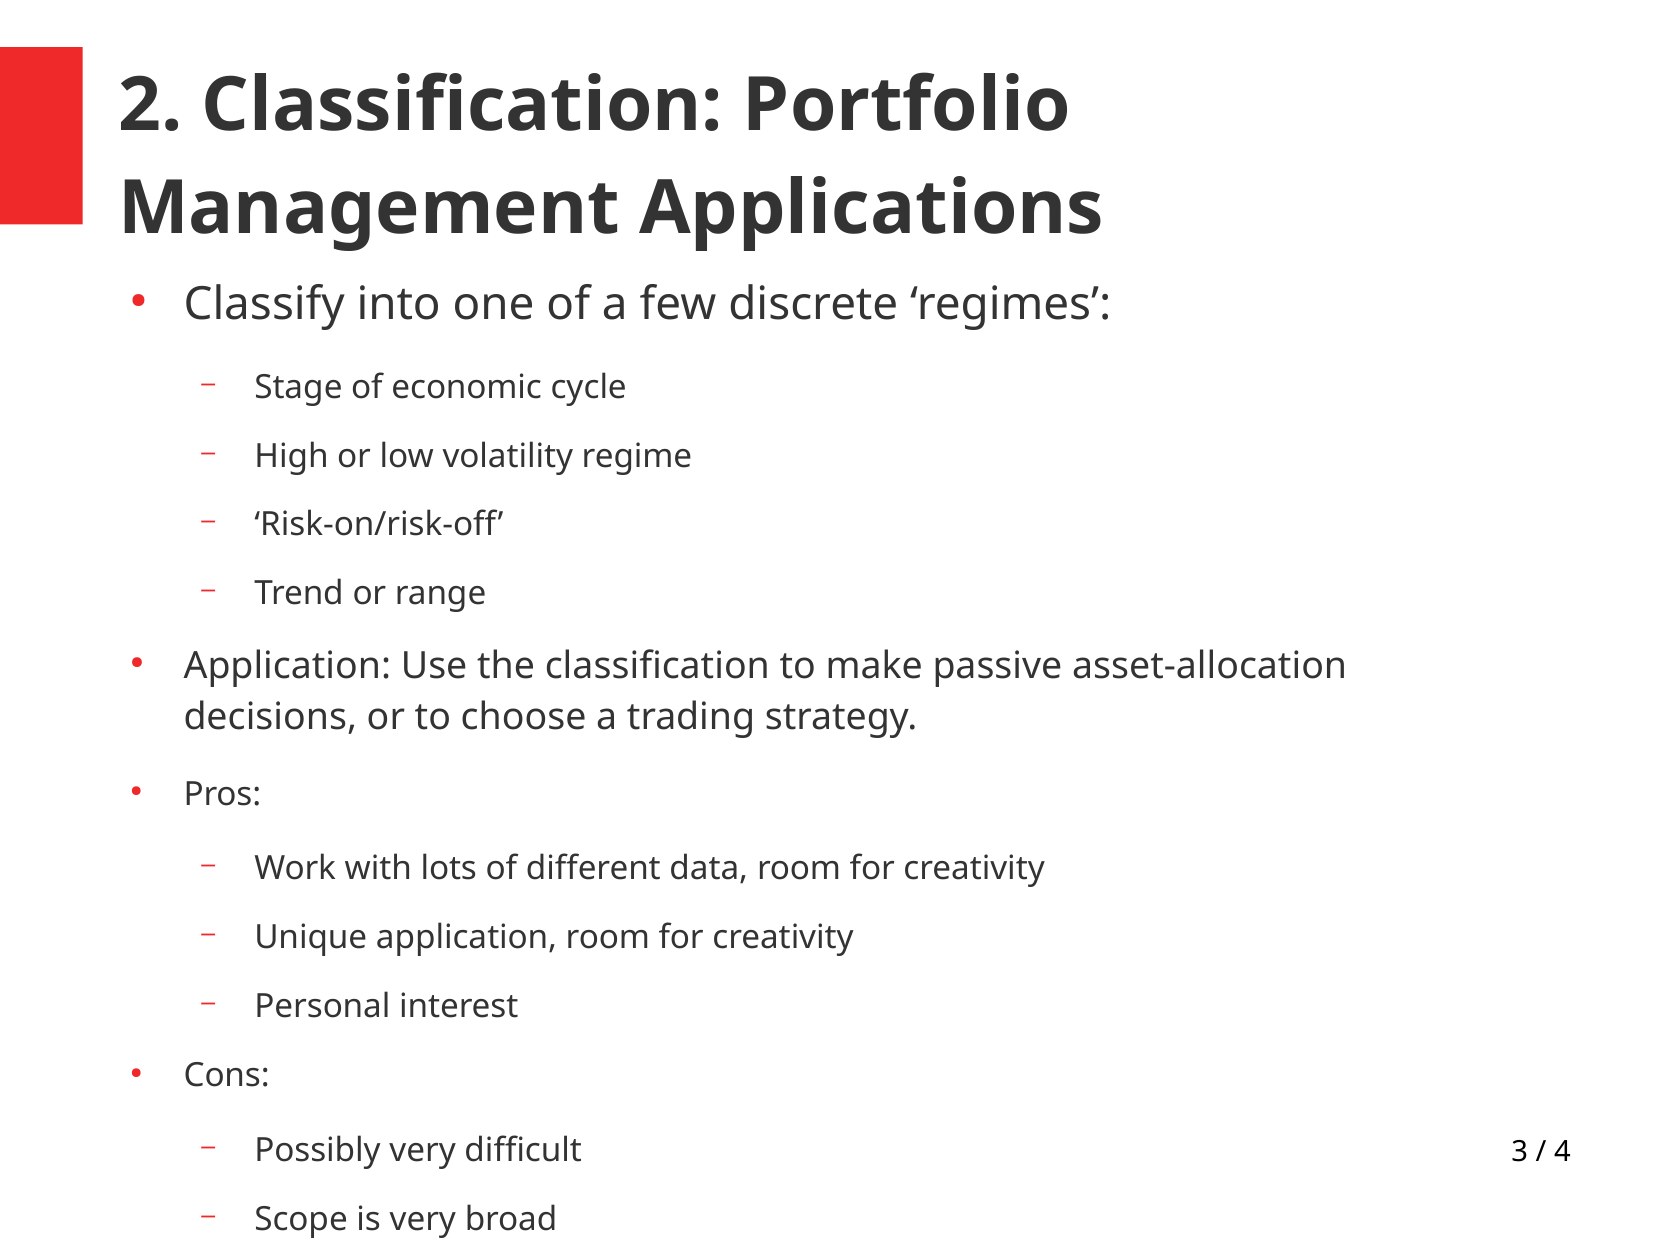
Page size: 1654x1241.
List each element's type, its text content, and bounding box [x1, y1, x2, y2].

list Classify into one of a few discrete ‘regimes’: Stage of economic cycle High or low volatility regime ‘Risk-on/risk-off’ Trend or range Application: Use the classification to make passive asset-allocation decisions, or to choose a trading strategy. Pros: Work with lots of different data, room for creativity Unique application, room for creativity Personal interest Cons: Possibly very difficult Scope is very broad [112, 270, 1531, 991]
title 2. Classification: Portfolio Management Applications [118, 49, 1571, 257]
